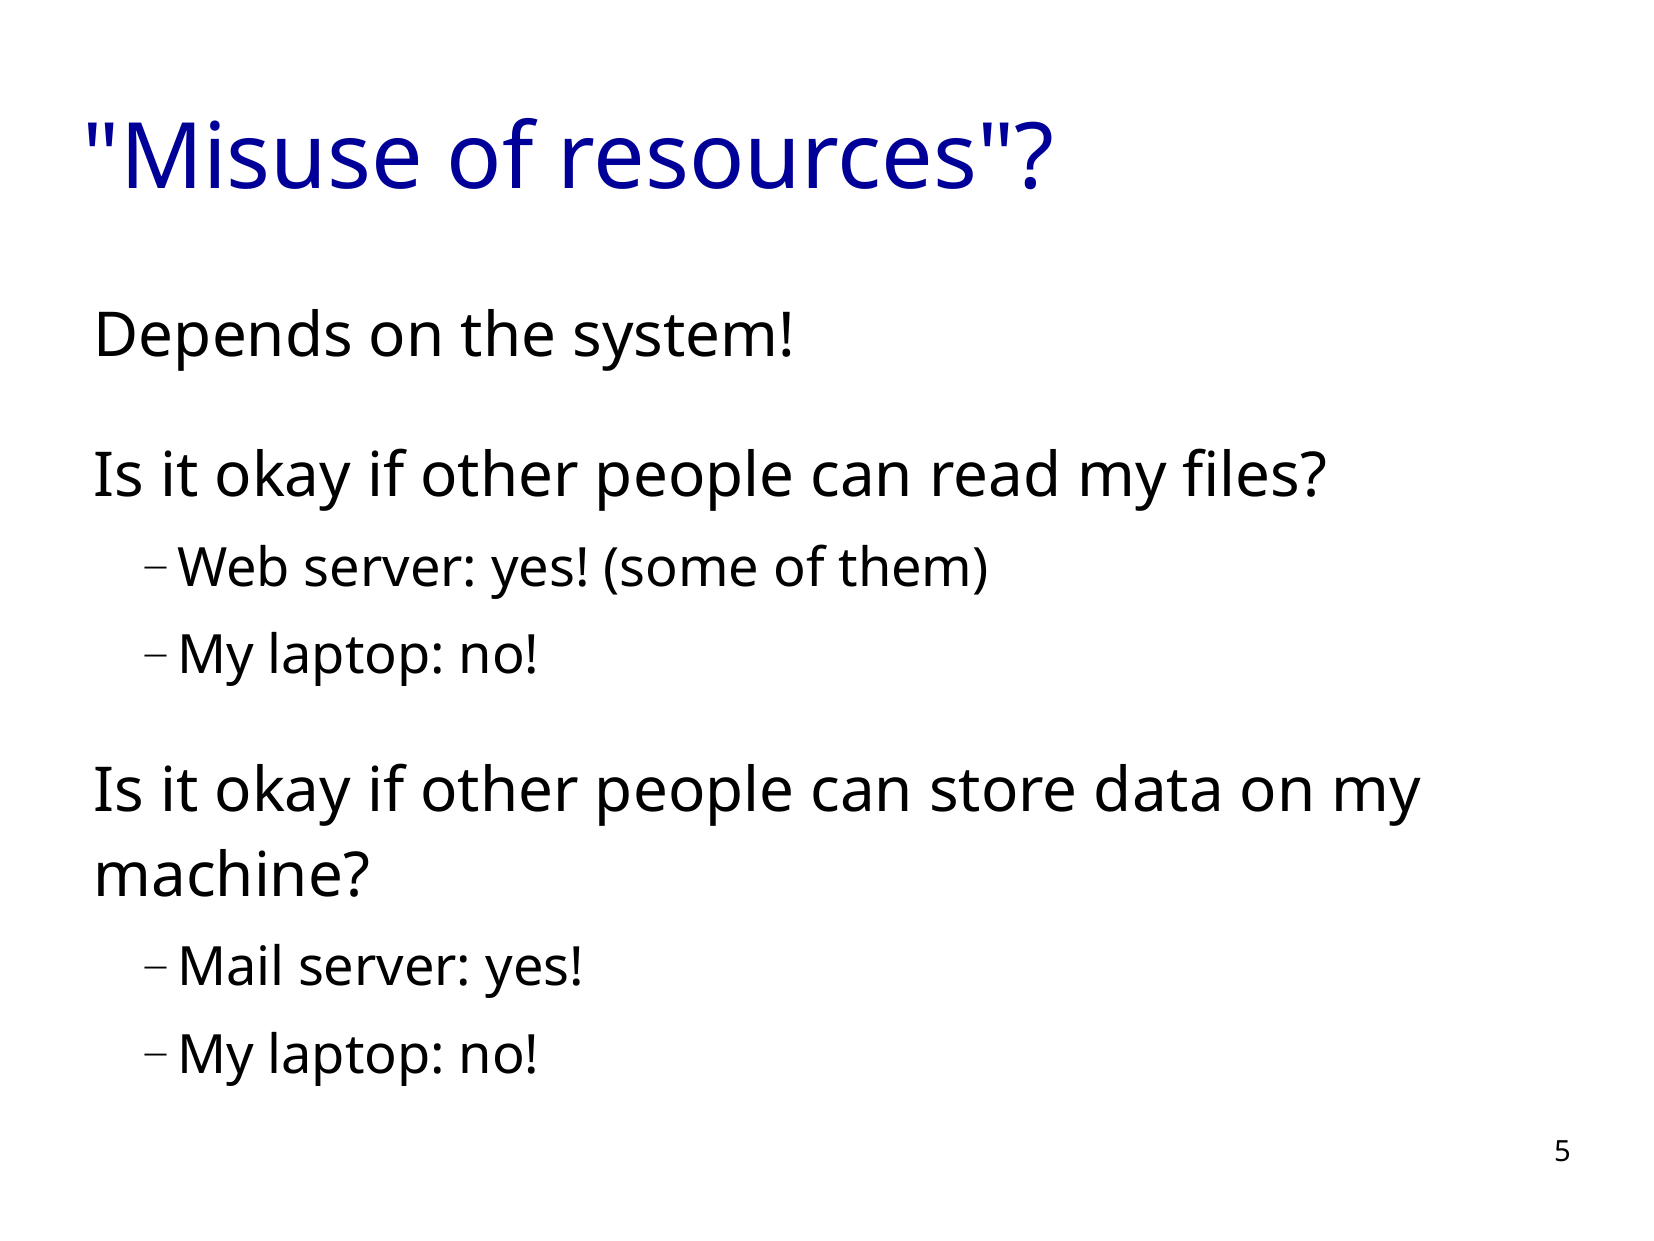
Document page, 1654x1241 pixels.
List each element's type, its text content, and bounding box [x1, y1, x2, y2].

title "Misuse of resources"? [82, 49, 1571, 257]
list Depends on the system! Is it okay if other people can read my files? Web server: yes! (some of them) My laptop: no! Is it okay if other people can store data on my machine? Mail server: yes! My laptop: no! [60, 290, 1571, 1096]
